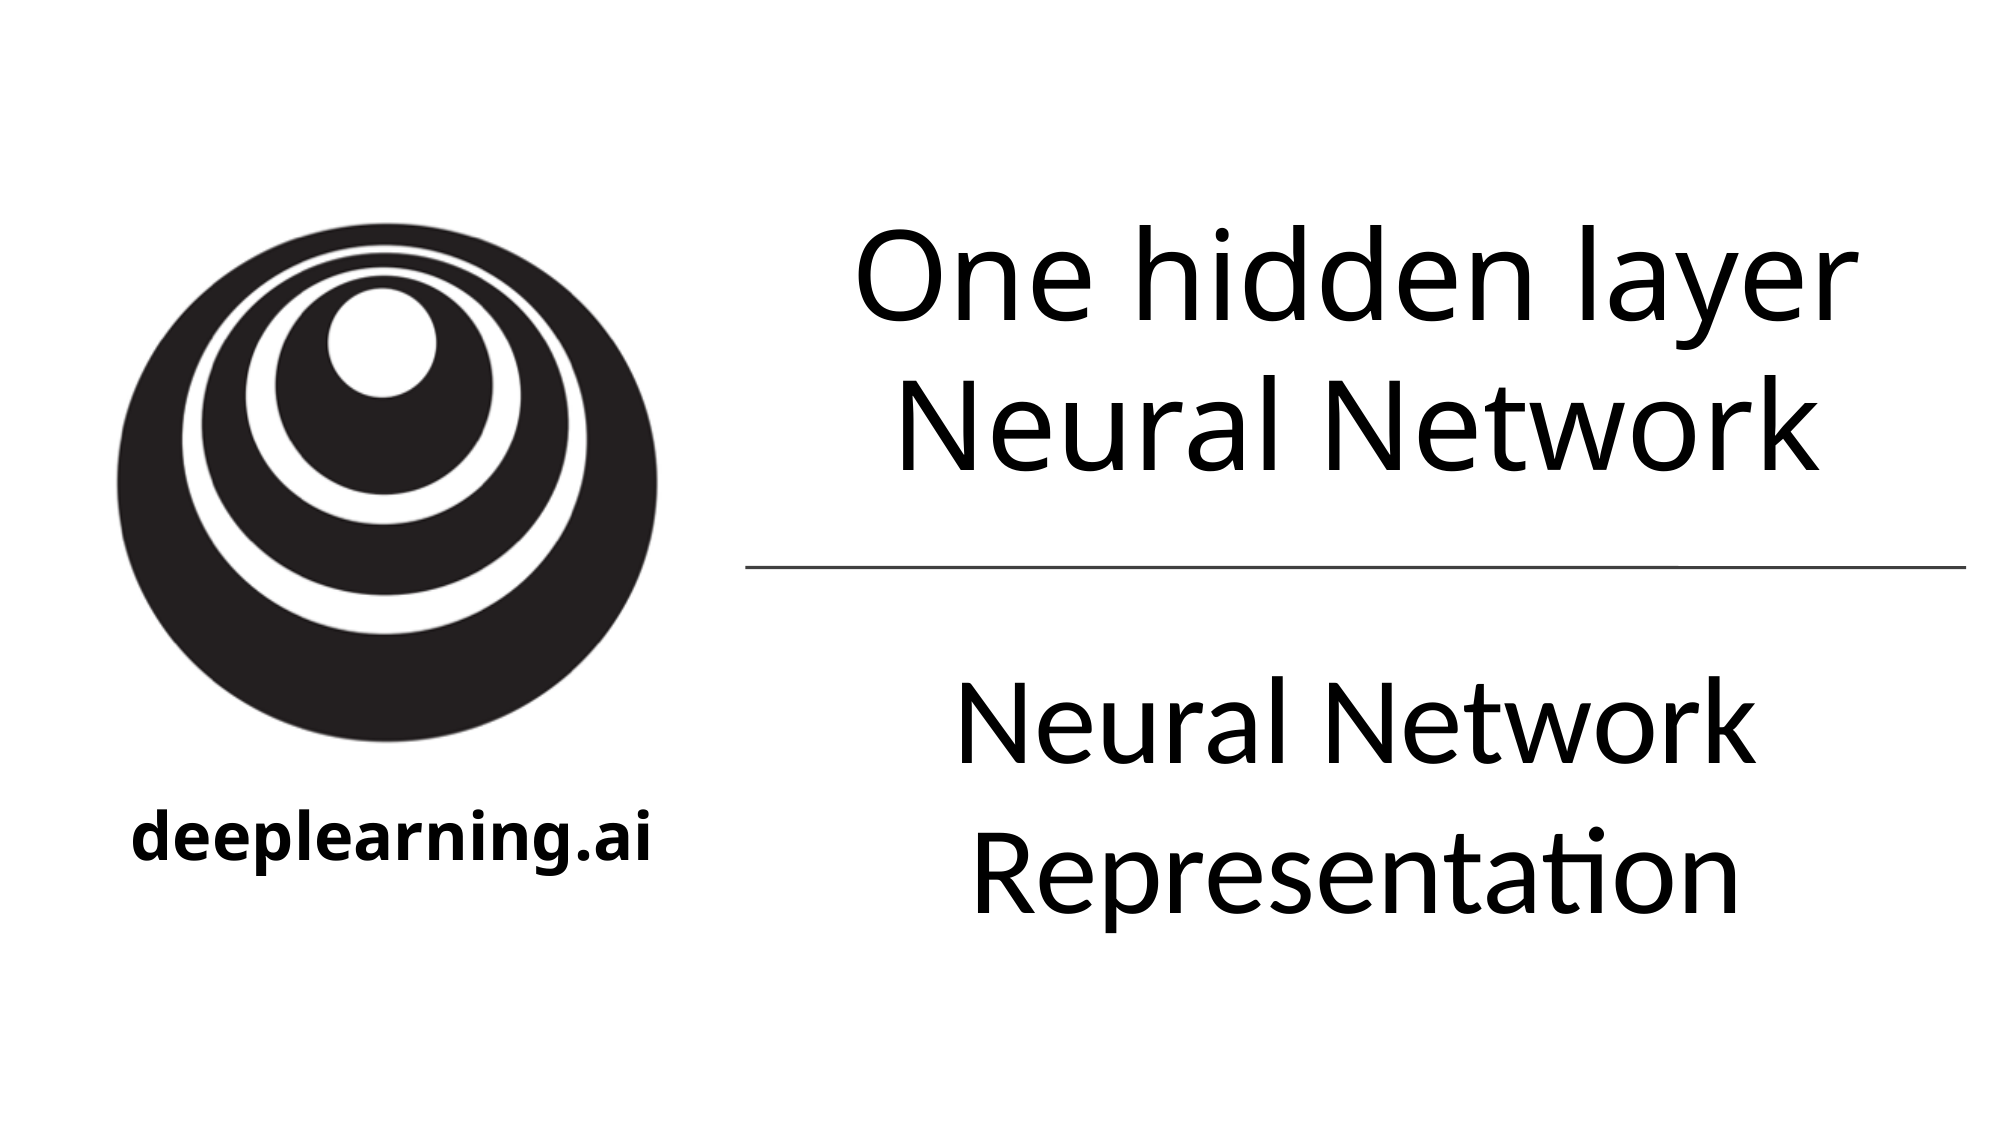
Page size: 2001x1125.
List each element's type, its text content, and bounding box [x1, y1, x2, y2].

picture [77, 186, 708, 797]
text_box Neural Network Representation [938, 631, 1774, 947]
text_box One hidden layer Neural Network [759, 188, 1954, 503]
